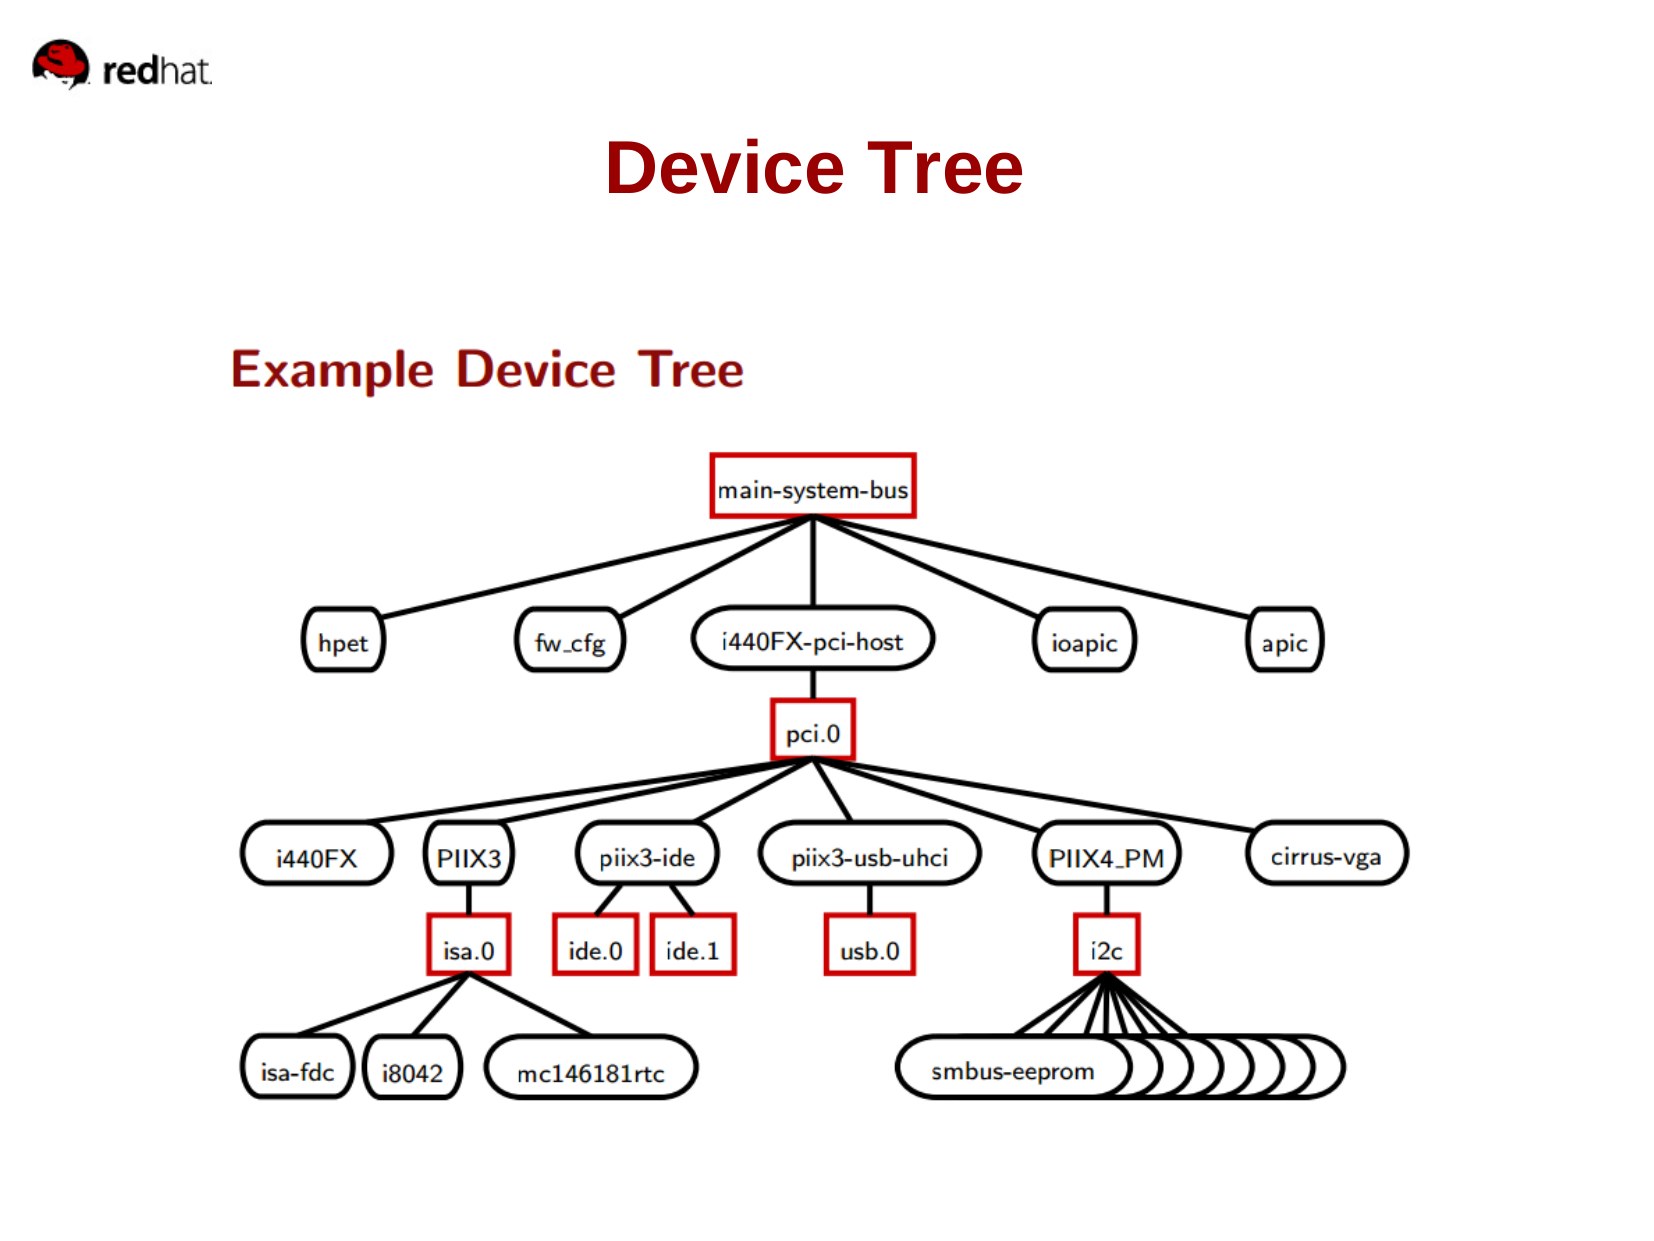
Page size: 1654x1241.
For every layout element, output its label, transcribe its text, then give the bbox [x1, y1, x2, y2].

title Device Tree [112, 112, 1519, 223]
picture [31, 37, 212, 98]
picture [153, 299, 1463, 1184]
